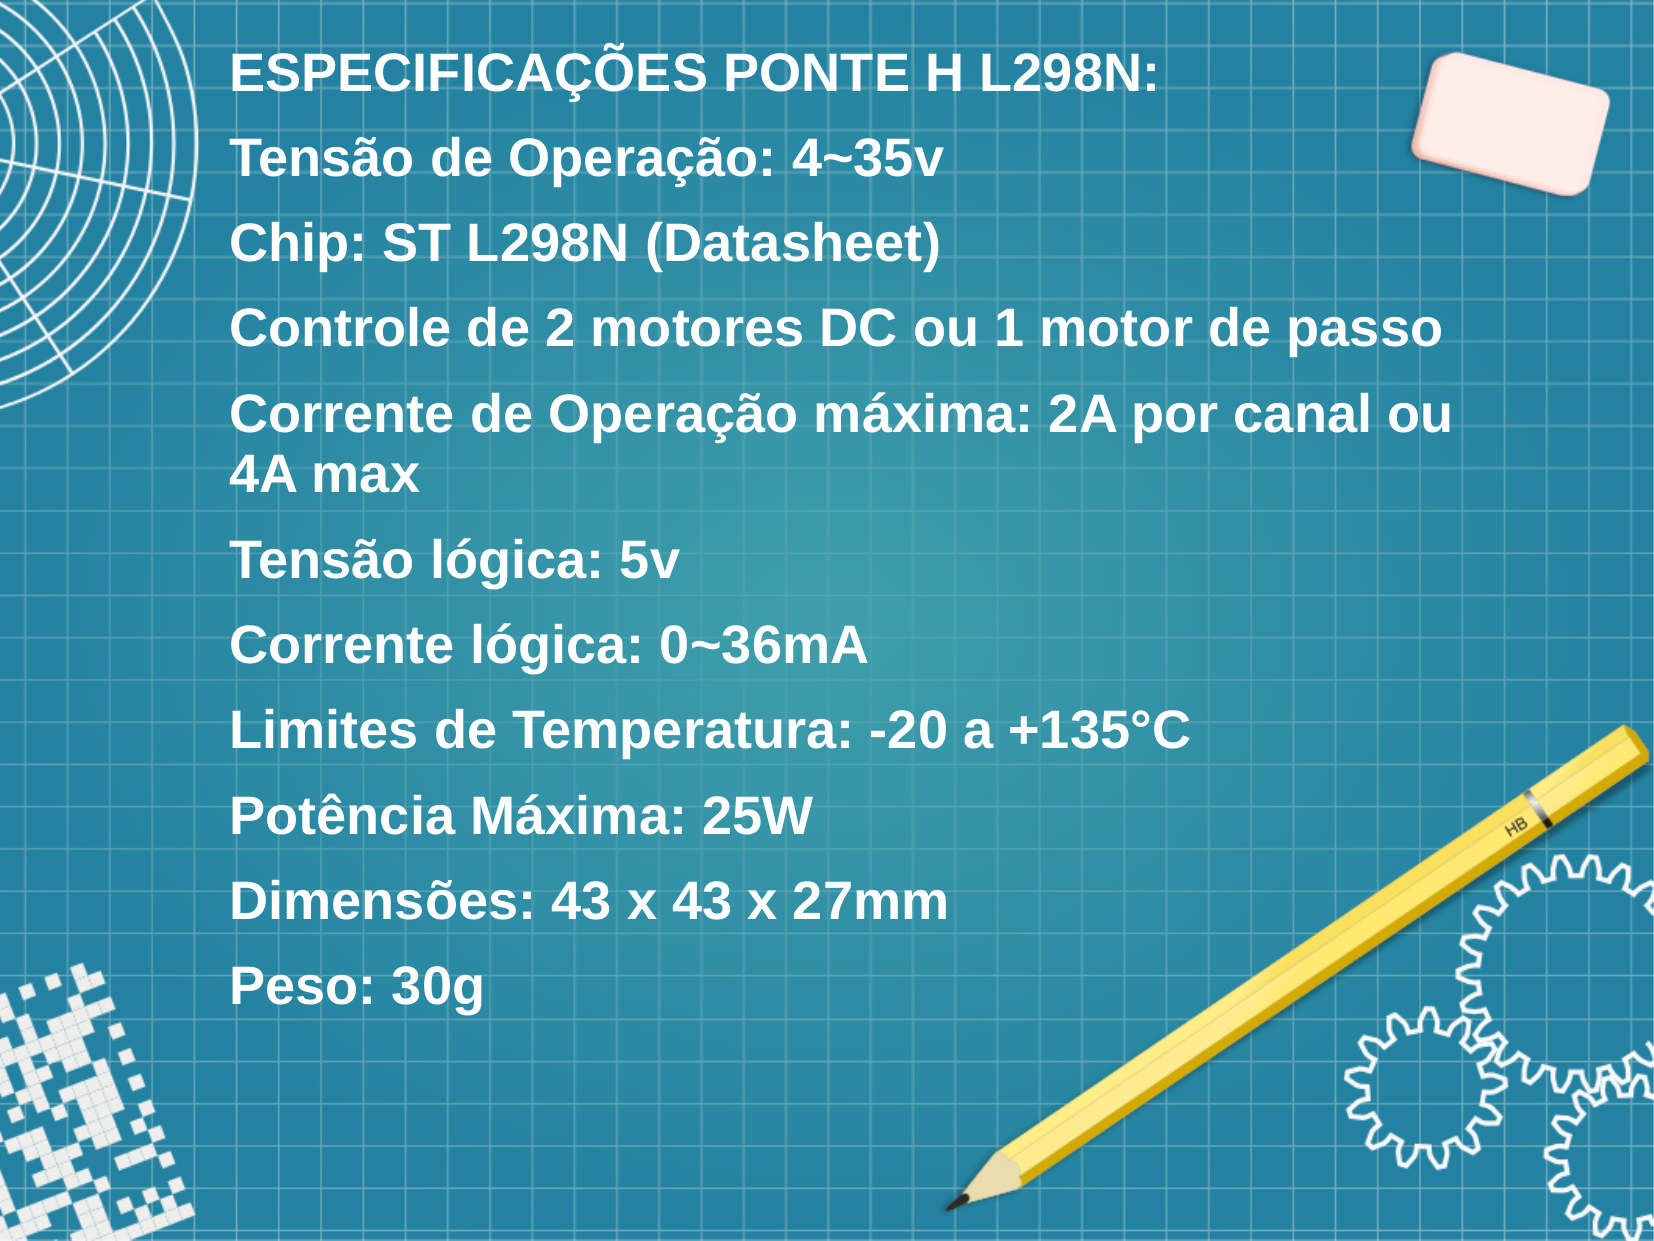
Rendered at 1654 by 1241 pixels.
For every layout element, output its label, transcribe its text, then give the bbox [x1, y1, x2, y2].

text_box ESPECIFICAÇÕES PONTE H L298N: Tensão de Operação: 4~35v Chip: ST L298N (Datasheet) Controle de 2 motores DC ou 1 motor de passo Corrente de Operação máxima: 2A por canal ou 4A max Tensão lógica: 5v Corrente lógica: 0~36mA Limites de Temperatura: -20 a +135°C Potência Máxima: 25W Dimensões: 43 x 43 x 27mm Peso: 30g [214, 34, 1512, 1241]
picture [0, 0, 1654, 1241]
